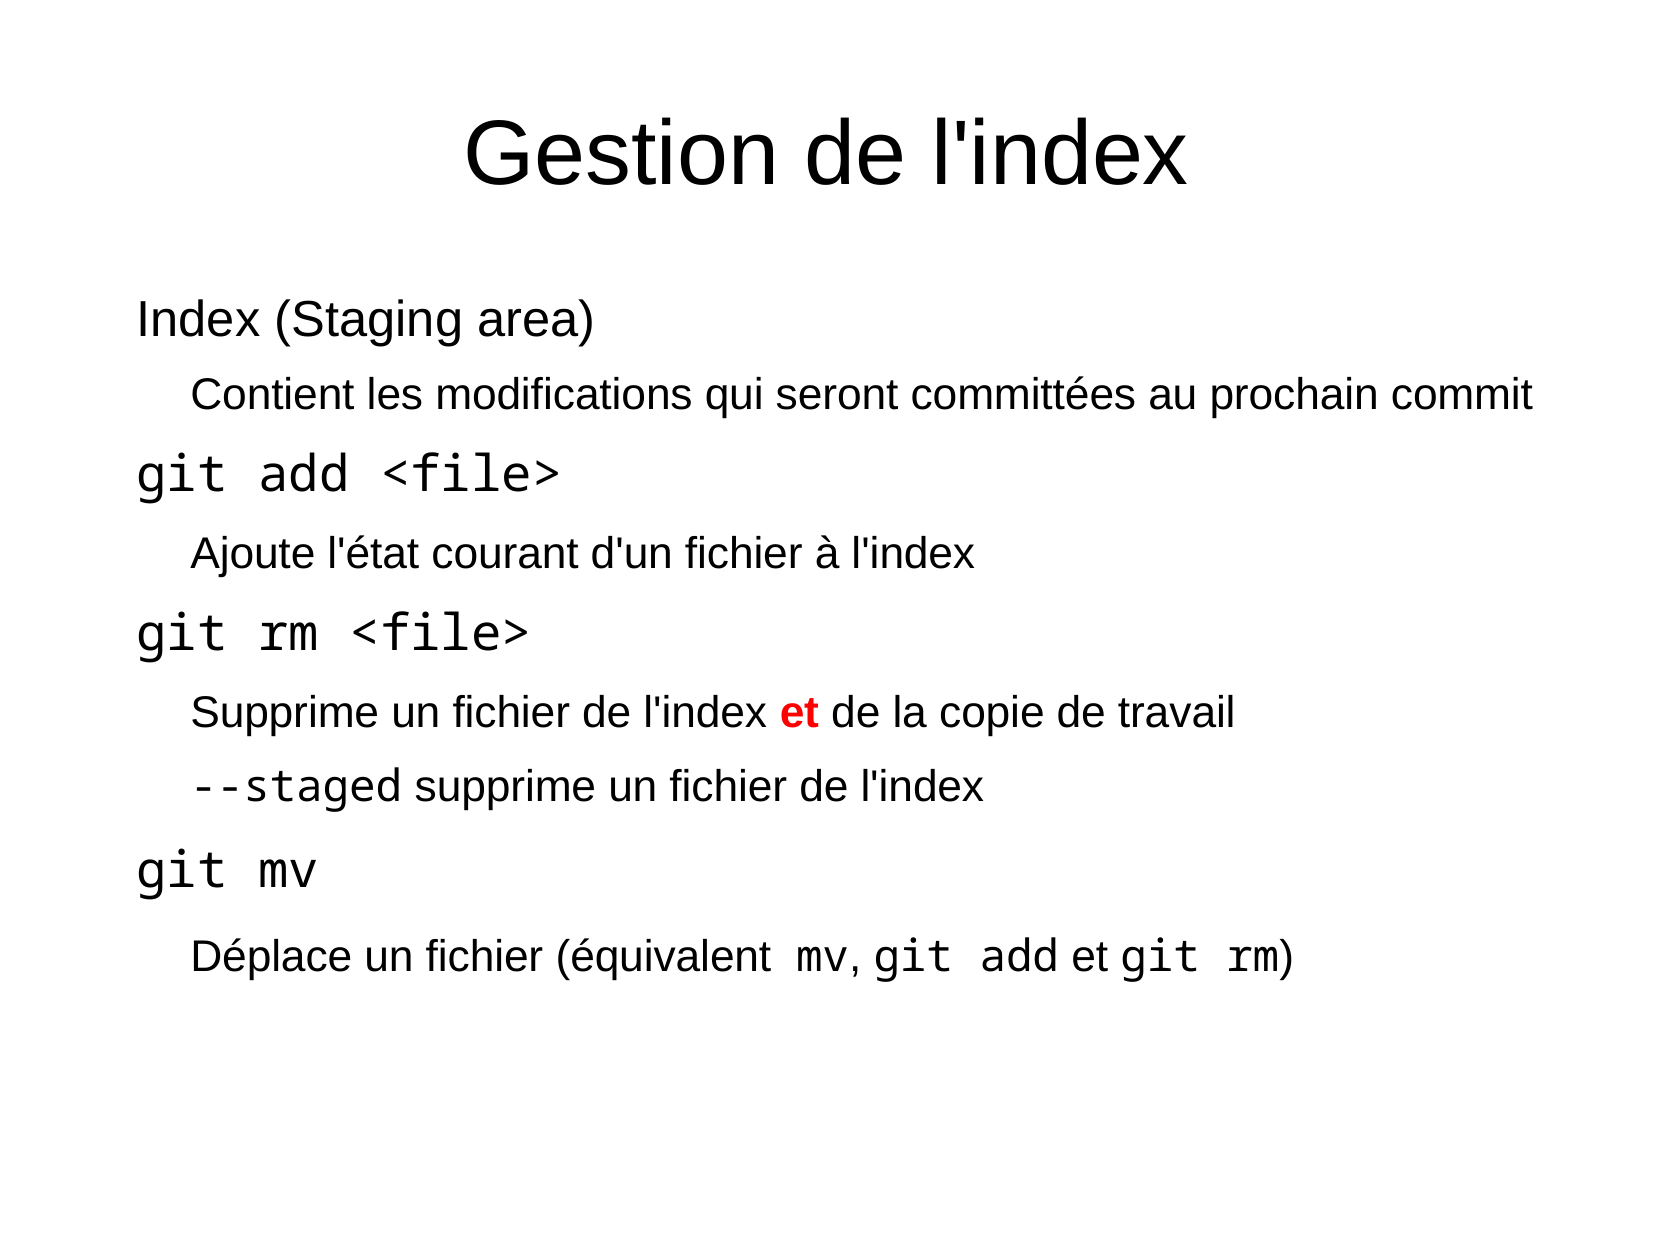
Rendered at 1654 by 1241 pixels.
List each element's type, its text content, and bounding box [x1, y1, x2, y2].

list Index (Staging area) Contient les modifications qui seront committées au prochain commit git add <file> Ajoute l'état courant d'un fichier à l'index git rm <file> Supprime un fichier de l'index et de la copie de travail --staged supprime un fichier de l'index git mv Déplace un fichier (équivalent mv, git add et git rm) [82, 290, 1538, 1010]
title Gestion de l'index [82, 49, 1571, 257]
